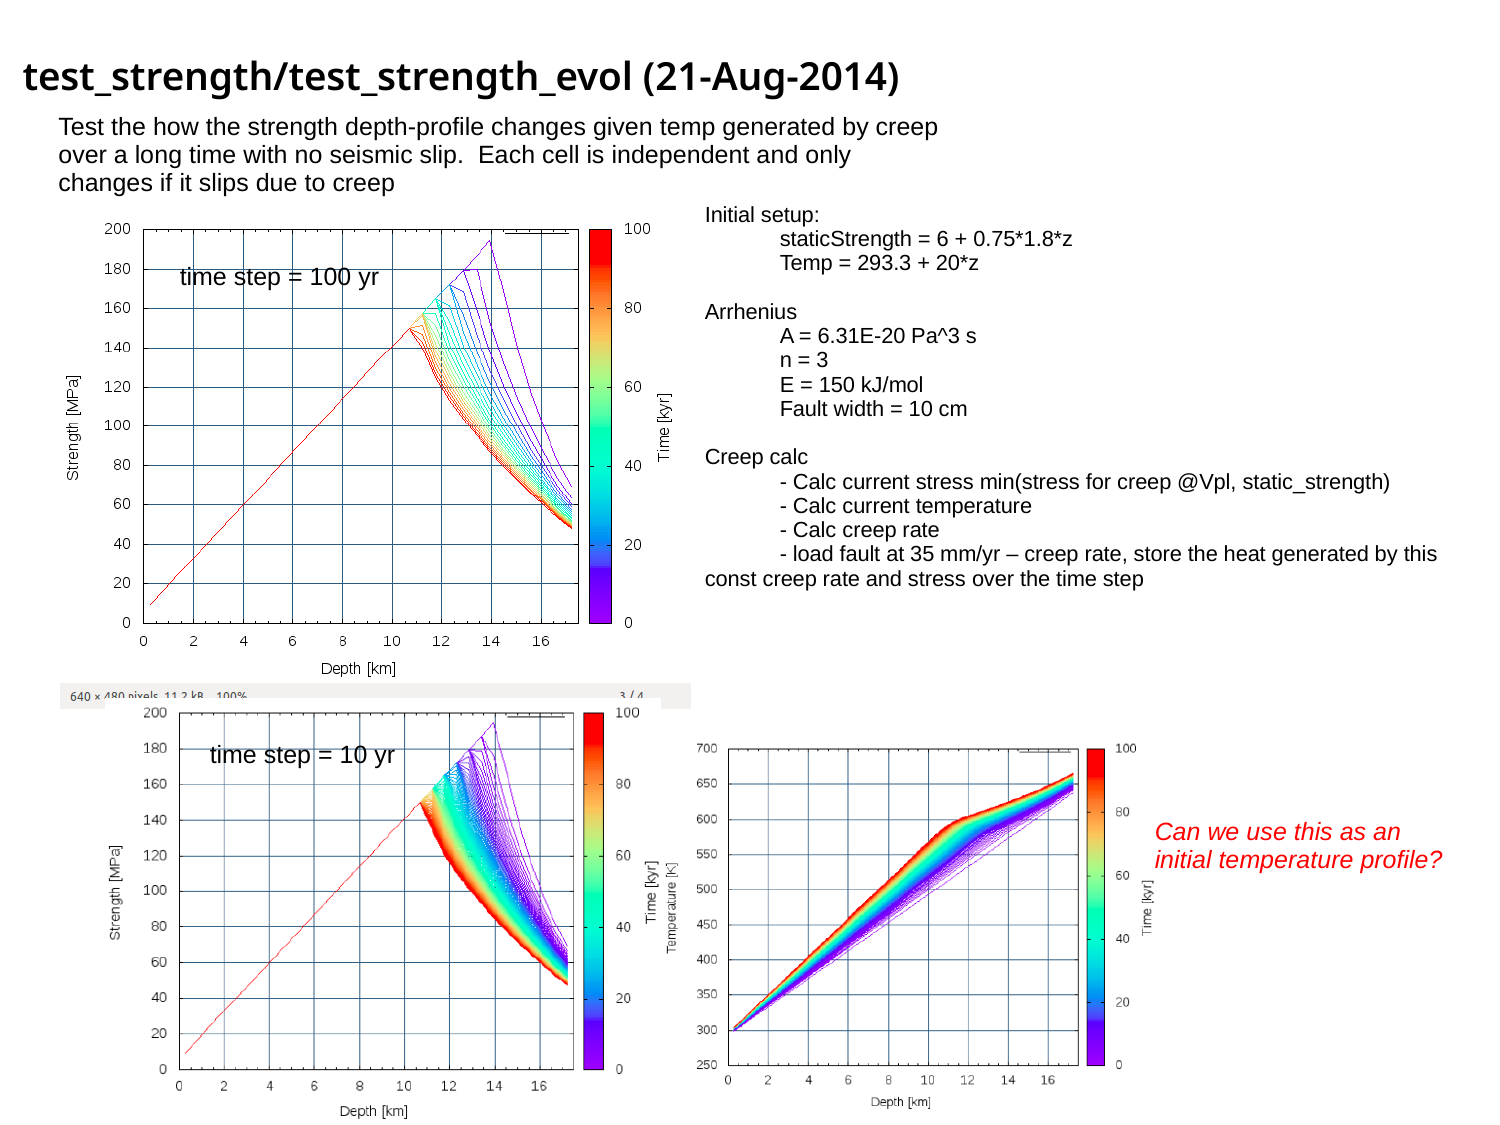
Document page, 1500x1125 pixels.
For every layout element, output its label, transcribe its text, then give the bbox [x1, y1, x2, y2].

picture [60, 209, 691, 1120]
text_box Test the how the strength depth-profile changes given temp generated by creep over a long time with no seismic slip. Each cell is independent and only changes if it slips due to creep [22, 105, 976, 246]
text_box time step = 10 yr [195, 733, 451, 781]
picture [664, 734, 1156, 1111]
text_box Initial setup: staticStrength = 6 + 0.75*1.8*z Temp = 293.3 + 20*z Arrhenius A = 6.31E-20 Pa^3 s n = 3 E = 150 kJ/mol Fault width = 10 cm Creep calc - Calc current stress min(stress for creep @Vpl, static_strength) - Calc current temperature - Calc creep rate - load fault at 35 mm/yr – creep rate, store the heat generated by this const creep rate and stress over the time step [690, 195, 1456, 669]
text_box Can we use this as an initial temperature profile? [1140, 810, 1471, 888]
text_box time step = 100 yr [165, 254, 421, 302]
title test_strength/test_strength_evol (21-Aug-2014) [22, 25, 1373, 103]
